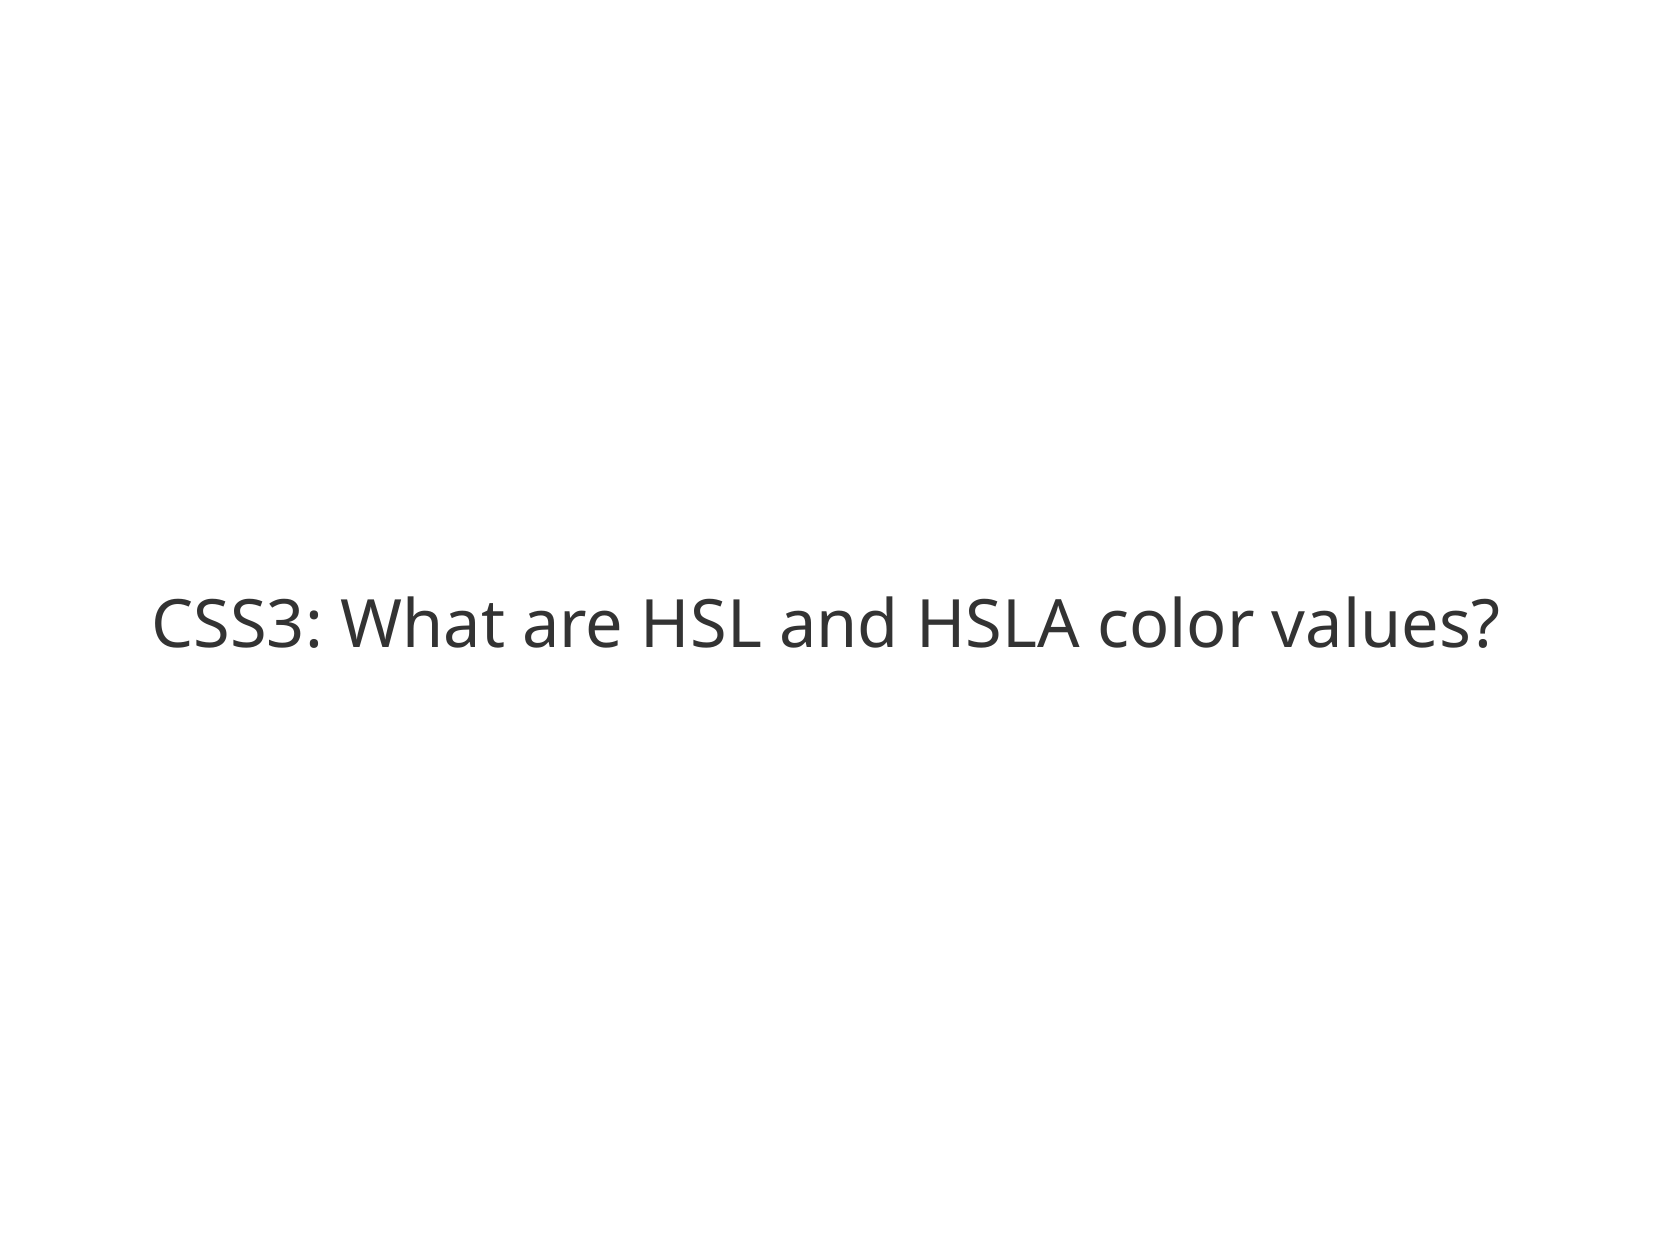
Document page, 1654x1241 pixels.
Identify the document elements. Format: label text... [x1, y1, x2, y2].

subtitle CSS3: What are HSL and HSLA color values? [82, 49, 1571, 1193]
